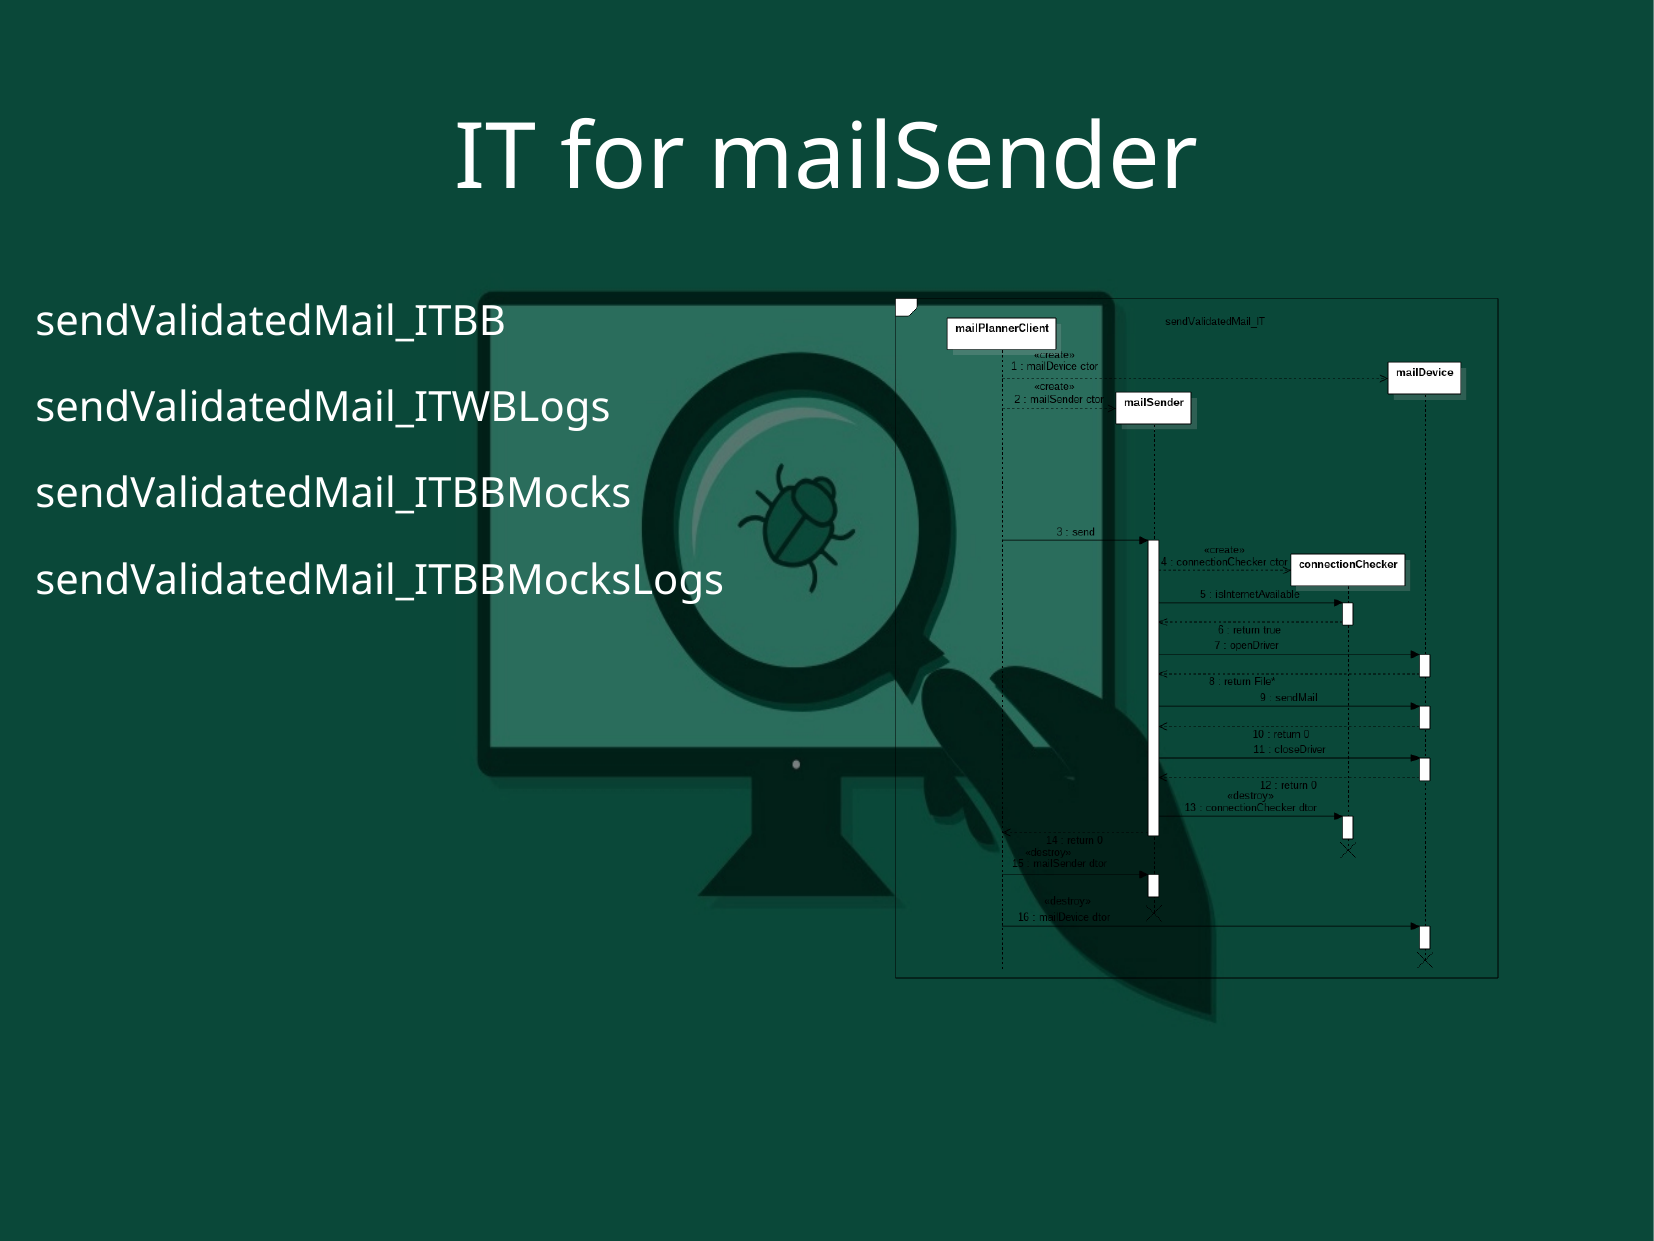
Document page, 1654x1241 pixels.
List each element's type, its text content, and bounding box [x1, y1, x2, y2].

title IT for mailSender [82, 49, 1571, 257]
list sendValidatedMail_ITBB sendValidatedMail_ITWBLogs sendValidatedMail_ITBBMocks sendValidatedMail_ITBBMocksLogs [35, 290, 846, 1010]
picture [0, 0, 1654, 1241]
